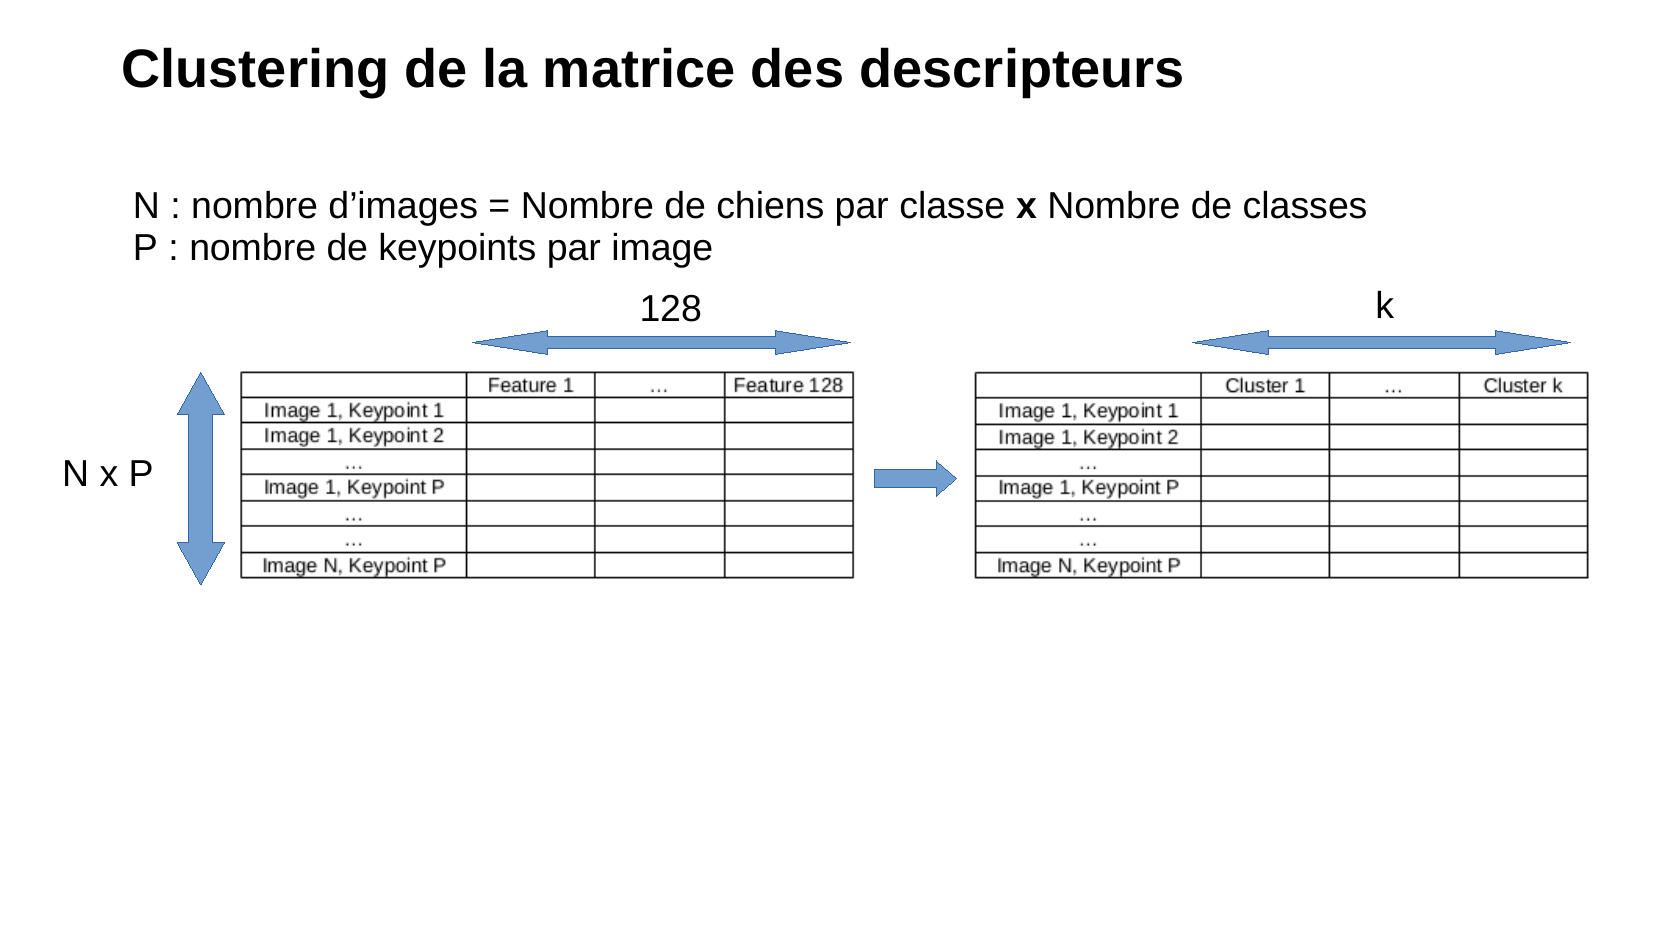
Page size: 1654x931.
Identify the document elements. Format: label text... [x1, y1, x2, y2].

text_box Clustering de la matrice des descripteurs [106, 31, 1202, 107]
picture [972, 366, 1595, 585]
text_box 128 [624, 279, 717, 337]
text_box N x P [47, 445, 169, 502]
text_box [874, 460, 957, 497]
text_box [472, 330, 851, 355]
picture [236, 364, 862, 585]
text_box N : nombre d’images = Nombre de chiens par classe x Nombre de classes P : nombre de keypoints par image [118, 177, 1383, 276]
text_box [1192, 330, 1571, 355]
text_box [177, 372, 225, 585]
text_box k [1360, 277, 1410, 335]
